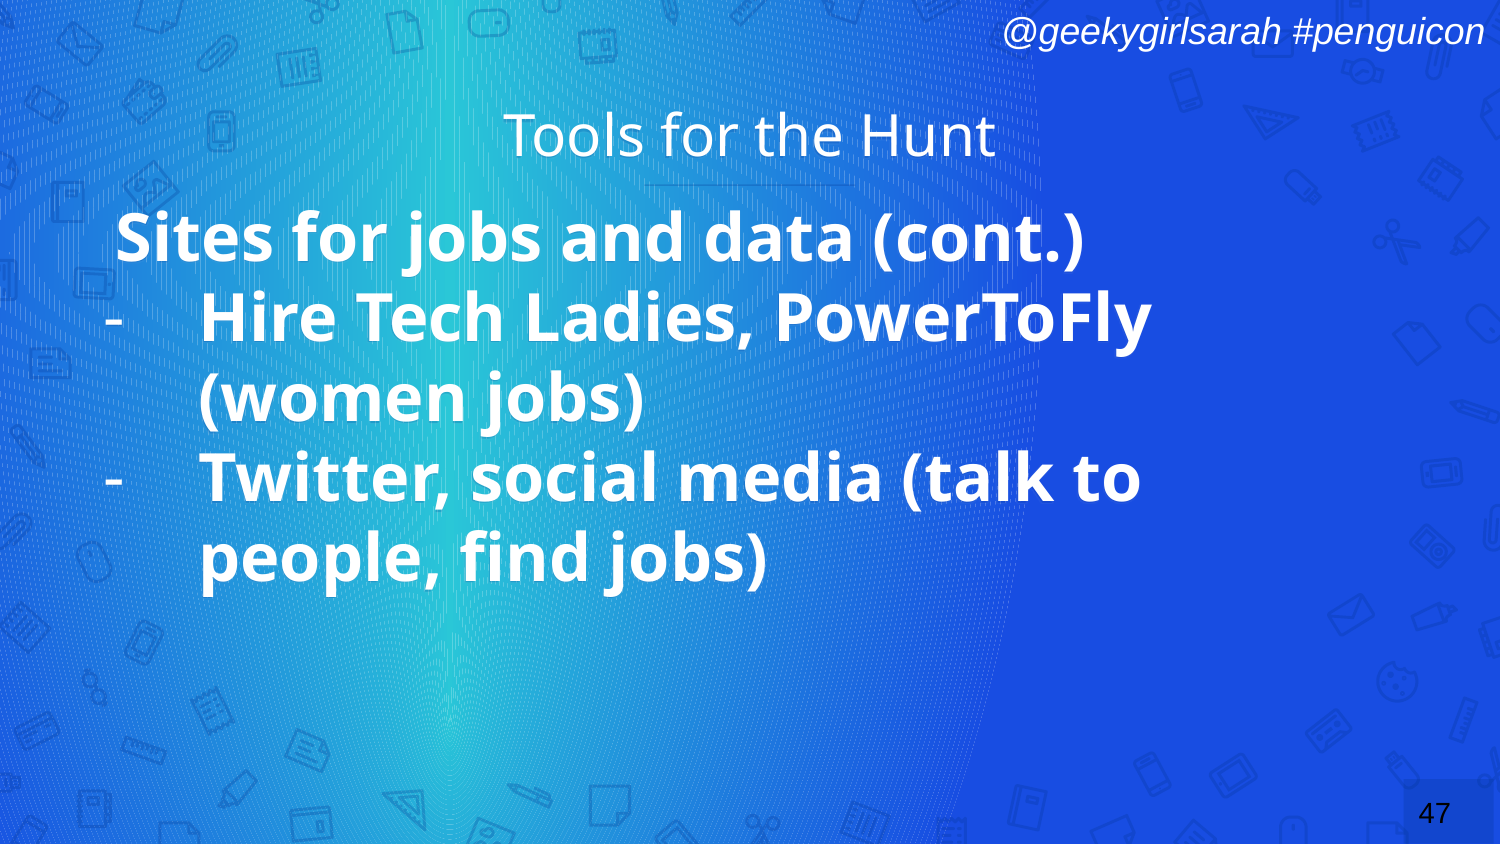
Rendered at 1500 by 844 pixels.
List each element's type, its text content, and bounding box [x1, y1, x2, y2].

list Sites for jobs and data (cont.) Hire Tech Ladies, PowerToFly (women jobs) Twitter, social media (talk to people, find jobs) [88, 179, 1388, 722]
slide_number <number> [1403, 779, 1494, 844]
title Tools for the Hunt [61, 61, 1439, 184]
